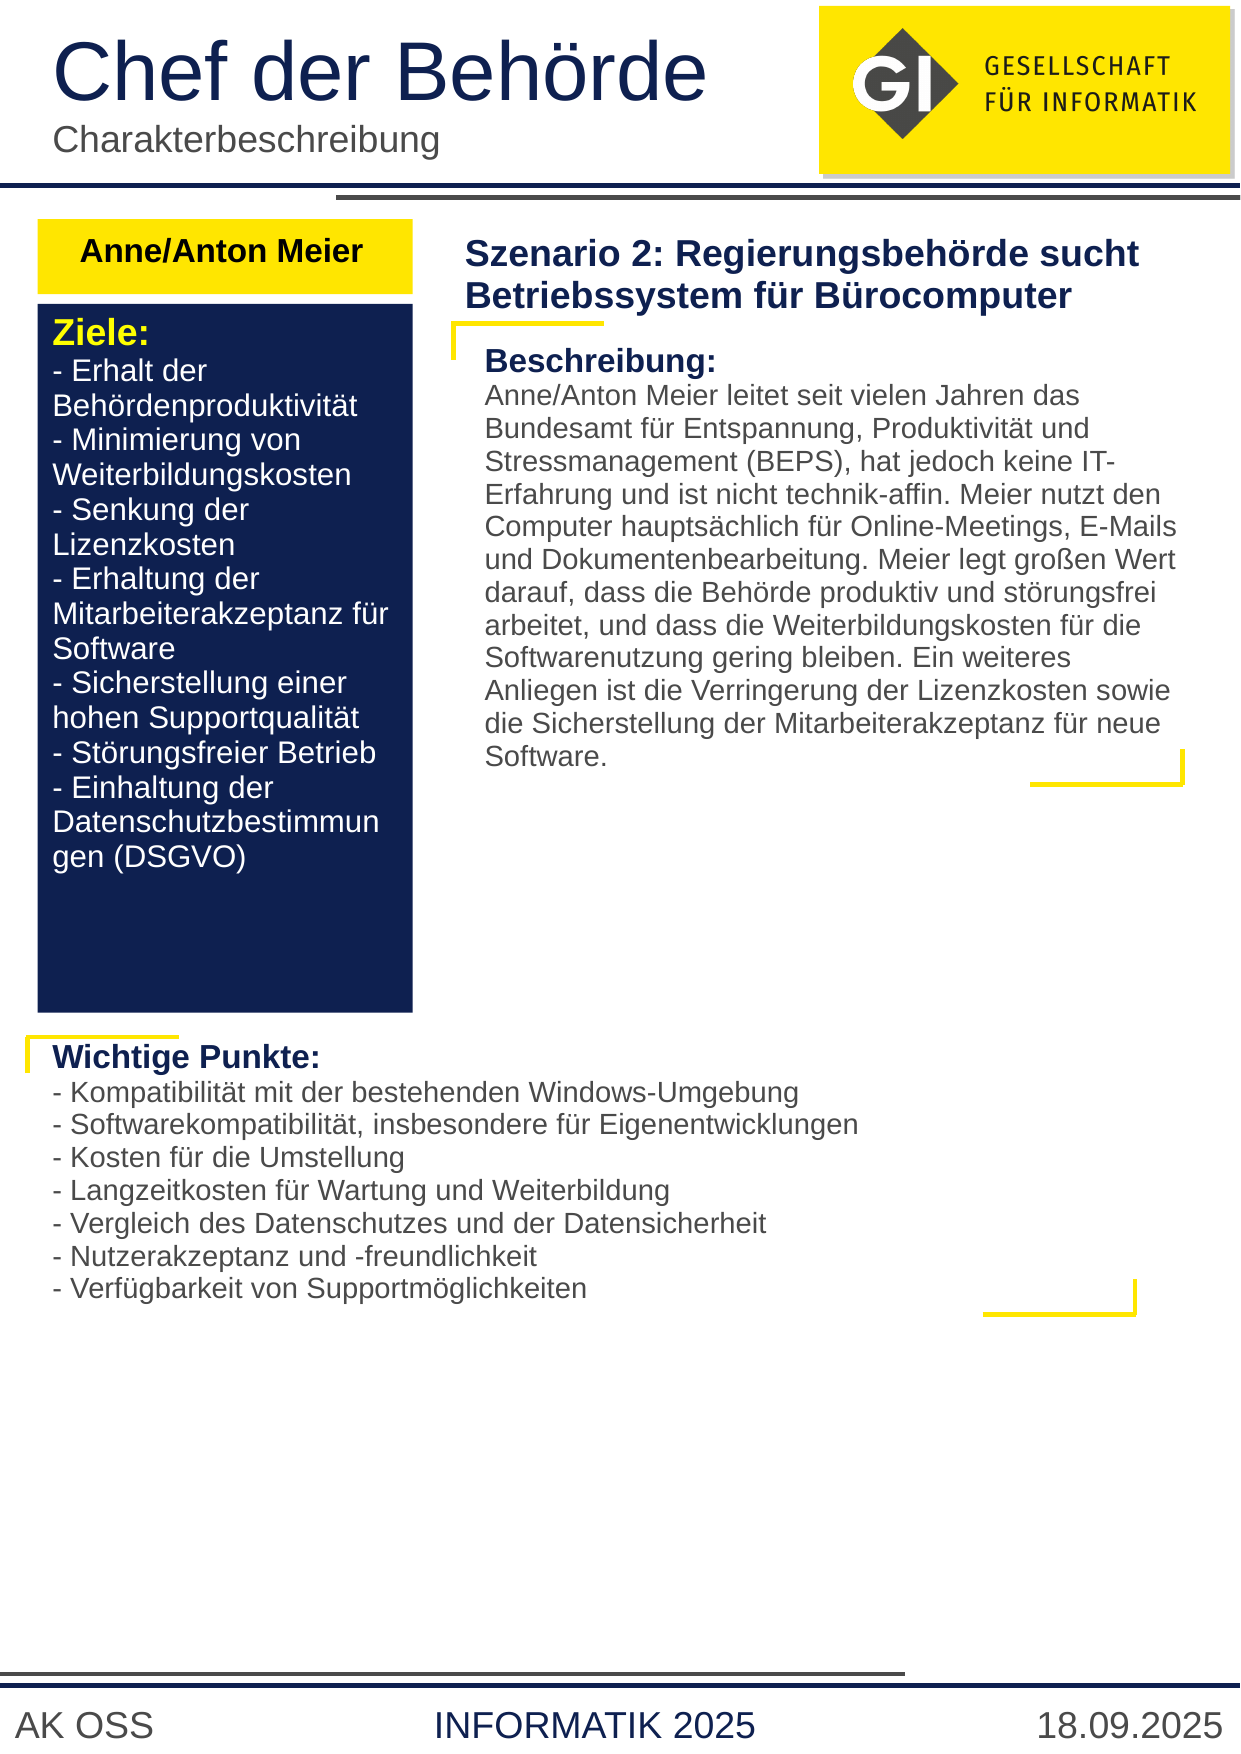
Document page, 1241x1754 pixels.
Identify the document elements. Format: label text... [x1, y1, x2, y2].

text_box Szenario 2: Regierungsbehörde sucht Betriebssystem für Bürocomputer [450, 225, 1238, 324]
text_box Wichtige Punkte: - Kompatibilität mit der bestehenden Windows-Umgebung - Softwarekompatibilität, insbesondere für Eigenentwicklungen - Kosten für die Umstellung - Langzeitkosten für Wartung und Weiterbildung - Vergleich des Datenschutzes und der Datensicherheit - Nutzerakzeptanz und -freundlichkeit - Verfügbarkeit von Supportmöglichkeiten [37, 1031, 1168, 1409]
text_box [819, 5, 1231, 174]
text_box [37, 986, 413, 1013]
picture [853, 28, 1196, 139]
text_box Chef der Behörde Charakterbeschreibung [37, 18, 788, 169]
text_box [37, 219, 413, 225]
text_box AK OSS [0, 1697, 170, 1754]
text_box INFORMATIK 2025 [419, 1697, 772, 1754]
text_box 18.09.2025 [1021, 1697, 1239, 1754]
text_box Ziele: - Erhalt der Behördenproduktivität - Minimierung von Weiterbildungskosten - Senkung der Lizenzkosten - Erhaltung der Mitarbeiterakzeptanz für Software - Sicherstellung einer hohen Supportqualität - Störungsfreier Betrieb - Einhaltung der Datenschutzbestimmungen (DSGVO) [37, 303, 413, 986]
text_box Anne/Anton Meier [12, 225, 450, 324]
text_box Beschreibung: Anne/Anton Meier leitet seit vielen Jahren das Bundesamt für Entspannung, Produktivität und Stressmanagement (BEPS), hat jedoch keine IT-Erfahrung und ist nicht technik-affin. Meier nutzt den Computer hauptsächlich für Online-Meetings, E-Mails und Dokumentenbearbeitung. Meier legt großen Wert darauf, dass die Behörde produktiv und störungsfrei arbeitet, und dass die Weiterbildungskosten für die Softwarenutzung gering bleiben. Ein weiteres Anliegen ist die Verringerung der Lizenzkosten sowie die Sicherstellung der Mitarbeiterakzeptanz für neue Software. [469, 334, 1201, 912]
